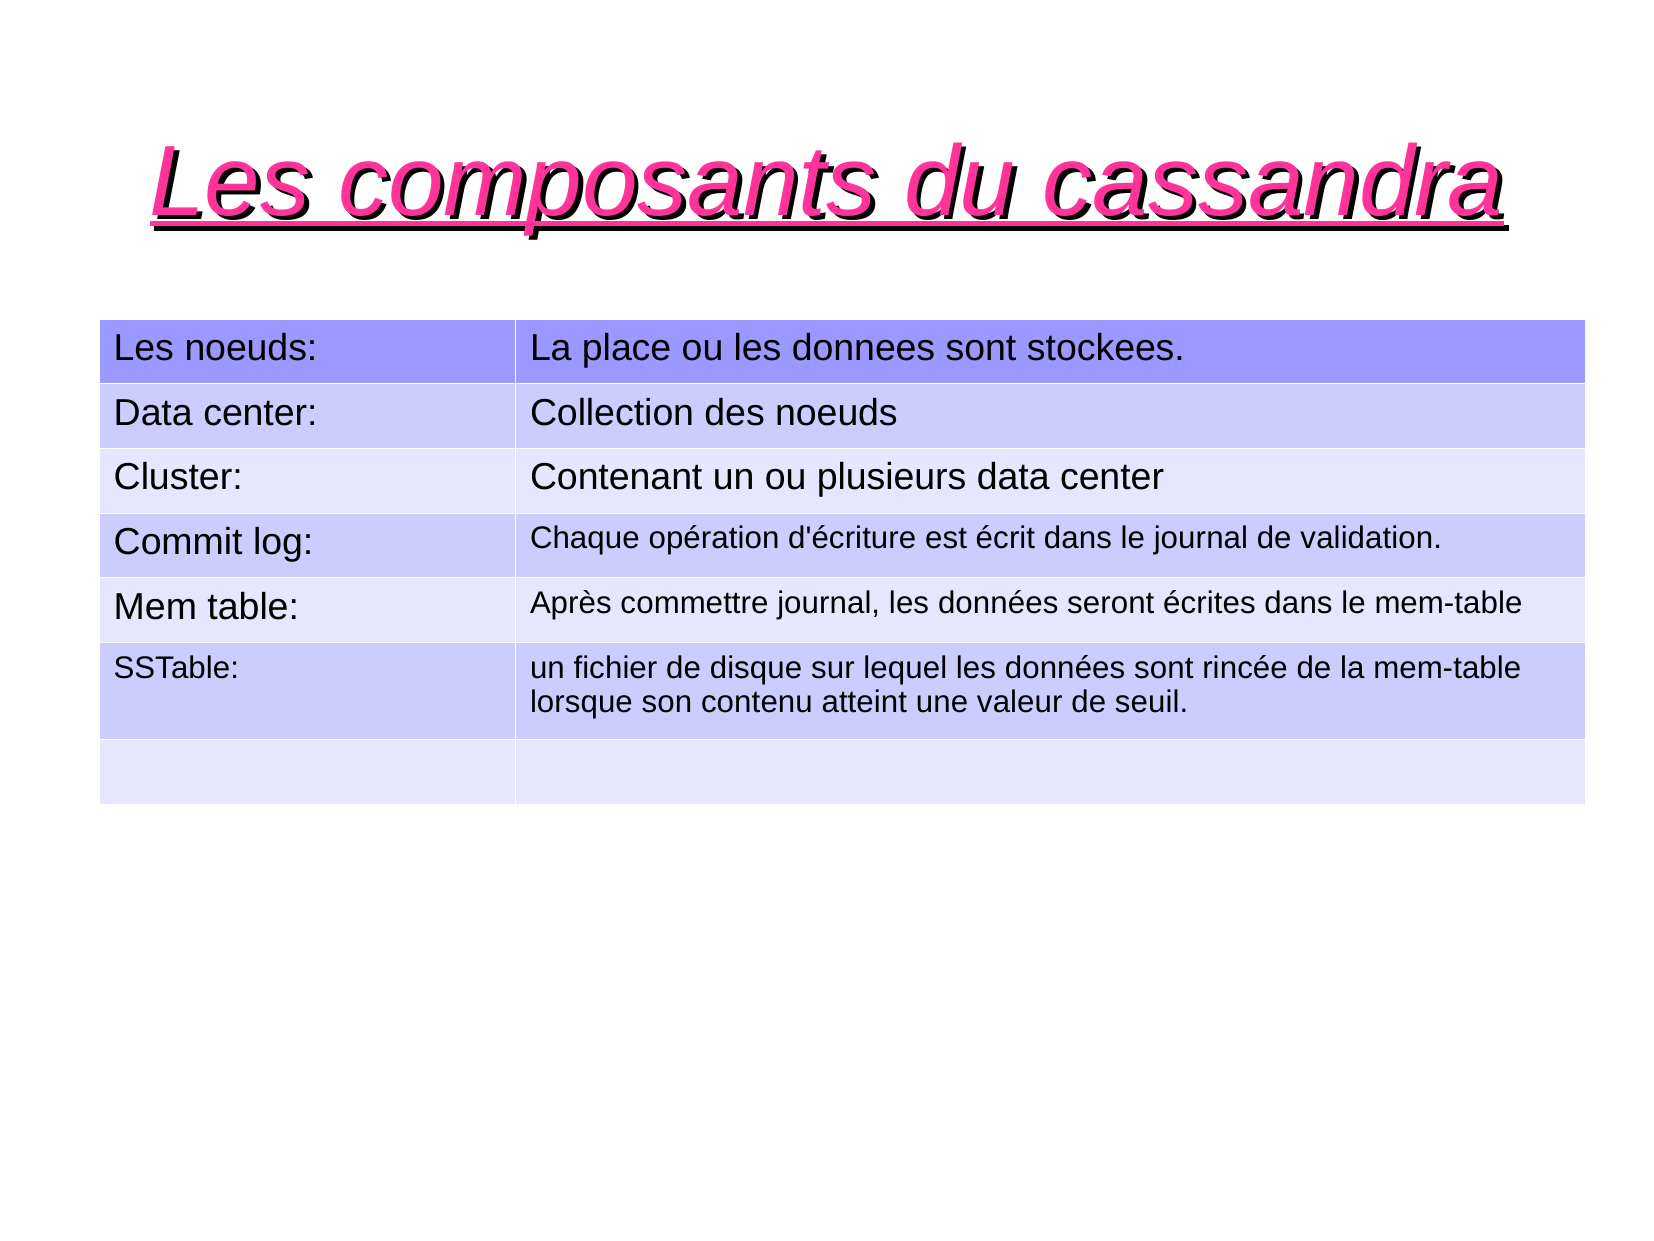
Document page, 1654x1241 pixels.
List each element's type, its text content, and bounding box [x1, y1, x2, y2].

table_cell Mem table: [100, 578, 515, 642]
table_cell [100, 740, 515, 804]
table_cell Chaque opération d'écriture est écrit dans le journal de validation. [516, 514, 1585, 577]
table_cell Contenant un ou plusieurs data center [516, 449, 1585, 513]
table_cell SSTable: [100, 643, 515, 739]
table_cell Data center: [100, 384, 515, 448]
table_cell Commit log: [100, 514, 515, 577]
table_cell un fichier de disque sur lequel les données sont rincée de la mem-table lorsque son contenu atteint une valeur de seuil. [516, 643, 1585, 739]
table_cell Collection des noeuds [516, 384, 1585, 448]
table_header Les noeuds: [100, 320, 515, 383]
table_cell [516, 740, 1585, 804]
title Les composants du cassandra [82, 49, 1571, 257]
table_cell Cluster: [100, 449, 515, 513]
table_cell Après commettre journal, les données seront écrites dans le mem-table [516, 578, 1585, 642]
table_header La place ou les donnees sont stockees. [516, 320, 1585, 383]
